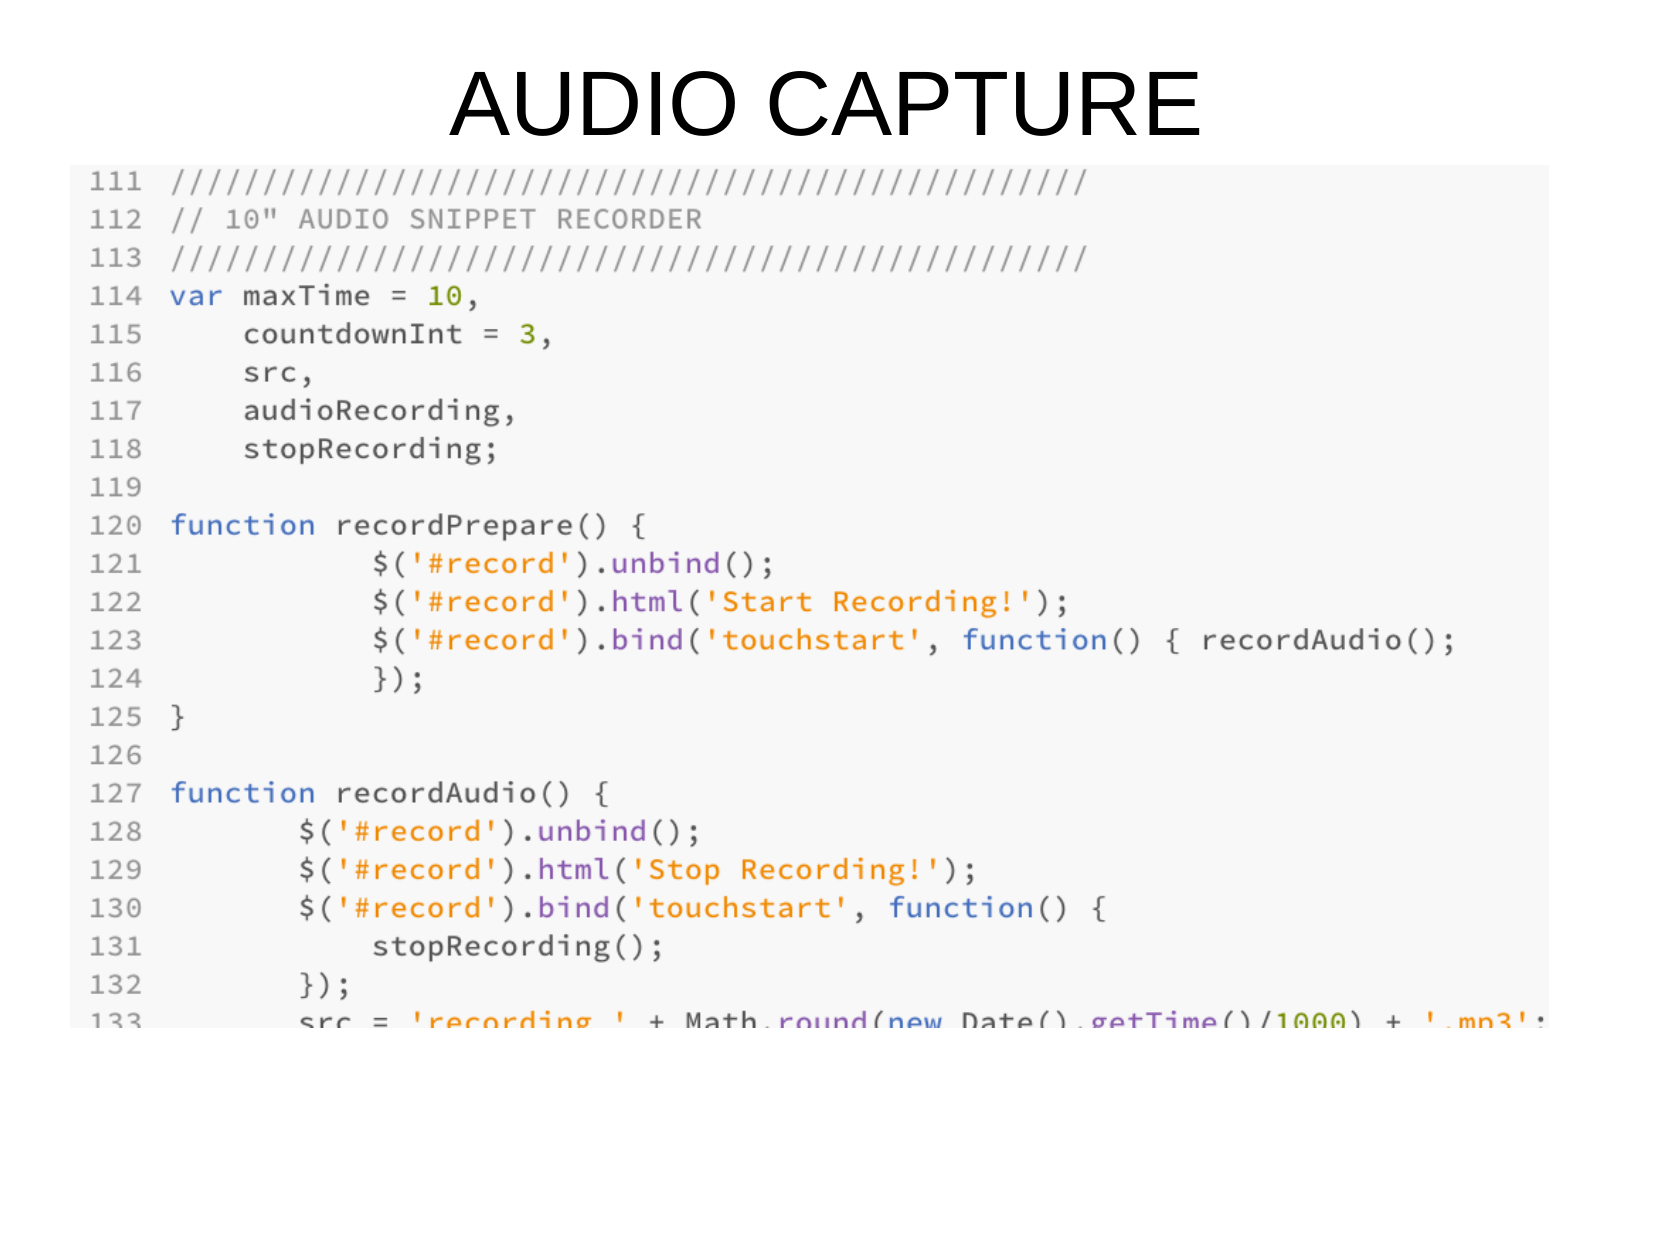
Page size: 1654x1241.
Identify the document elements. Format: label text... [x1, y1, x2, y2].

picture [70, 165, 1549, 1028]
title AUDIO CAPTURE [82, 0, 1571, 208]
